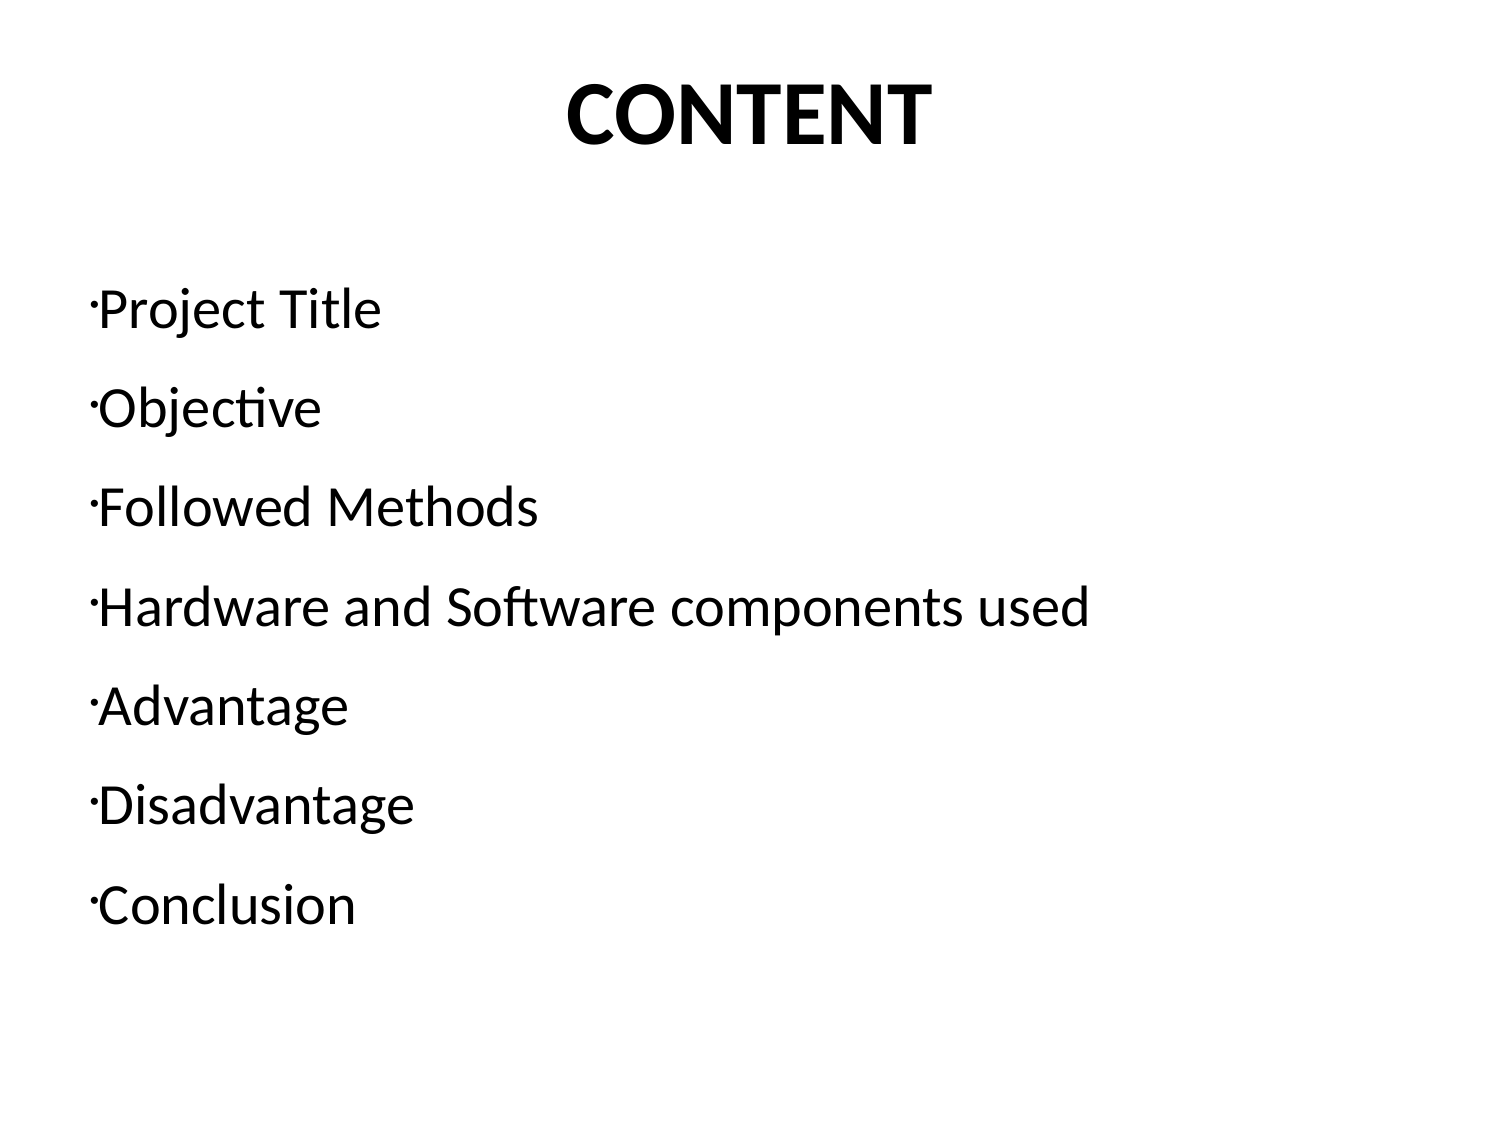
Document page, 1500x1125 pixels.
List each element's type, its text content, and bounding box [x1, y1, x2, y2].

list Project Title Objective Followed Methods Hardware and Software components used Advantage Disadvantage Conclusion [75, 262, 1425, 1005]
title CONTENT [75, 45, 1425, 233]
